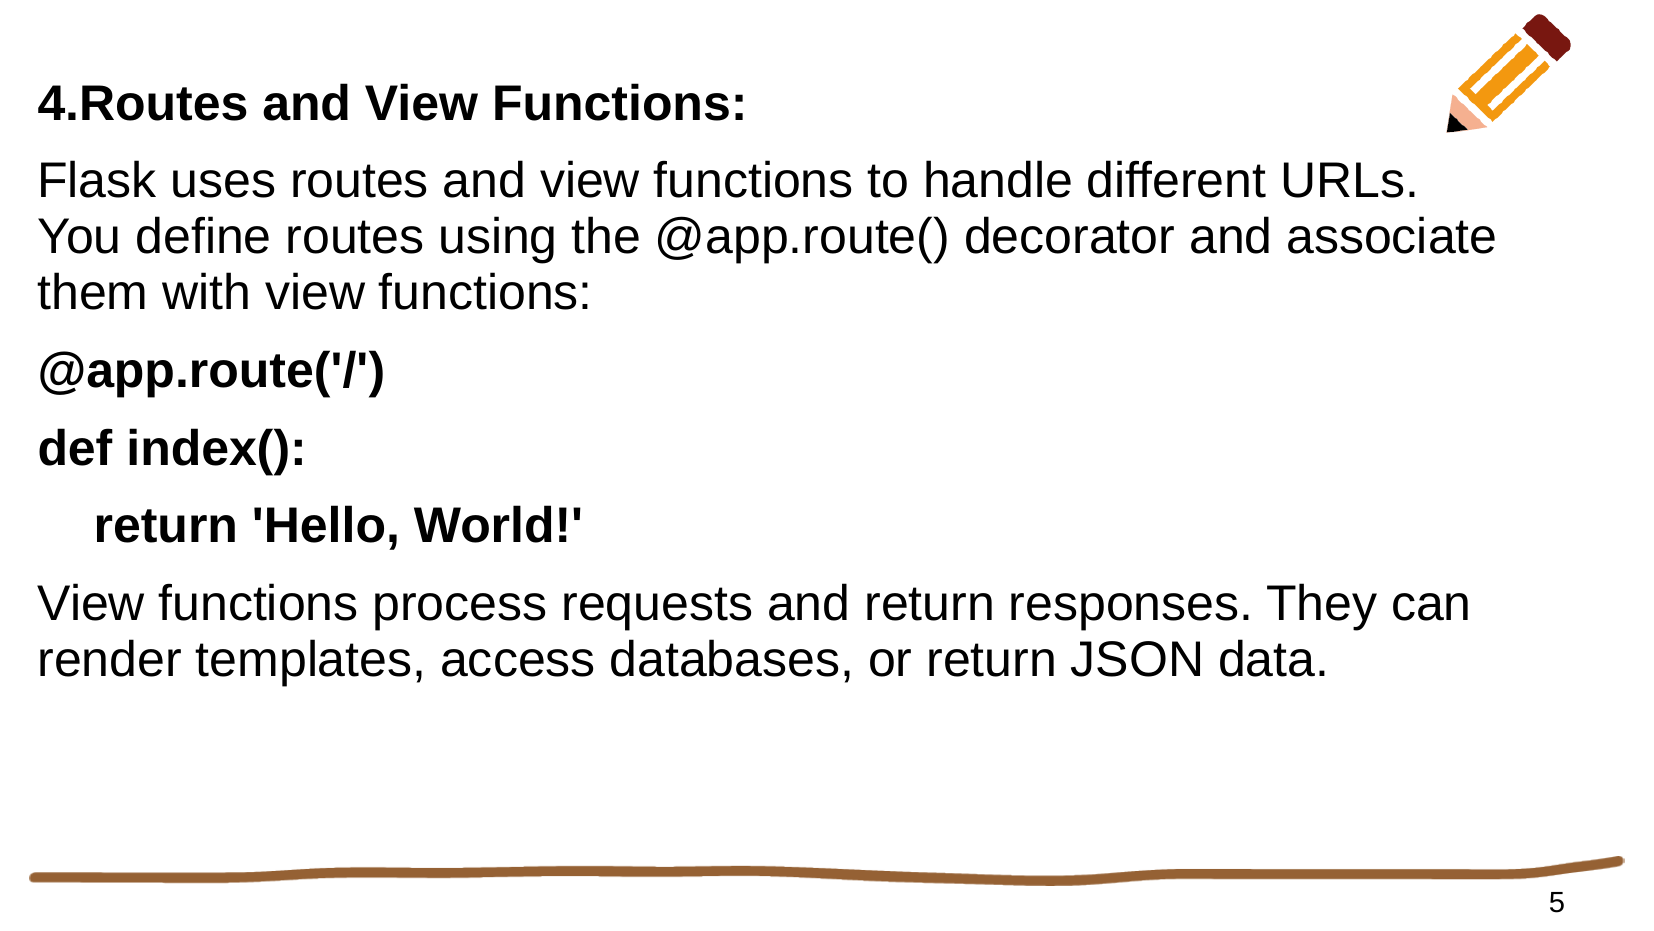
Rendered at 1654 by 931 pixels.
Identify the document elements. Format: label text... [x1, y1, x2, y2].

picture [1576, 856, 1625, 886]
picture [1446, 14, 1571, 75]
picture [29, 856, 37, 886]
list 4.Routes and View Functions: Flask uses routes and view functions to handle different URLs. You define routes using the @app.route() decorator and associate them with view functions: @app.route('/') def index(): return 'Hello, World!' View functions process requests and return responses. They can render templates, access databases, or return JSON data. [37, 75, 1576, 894]
